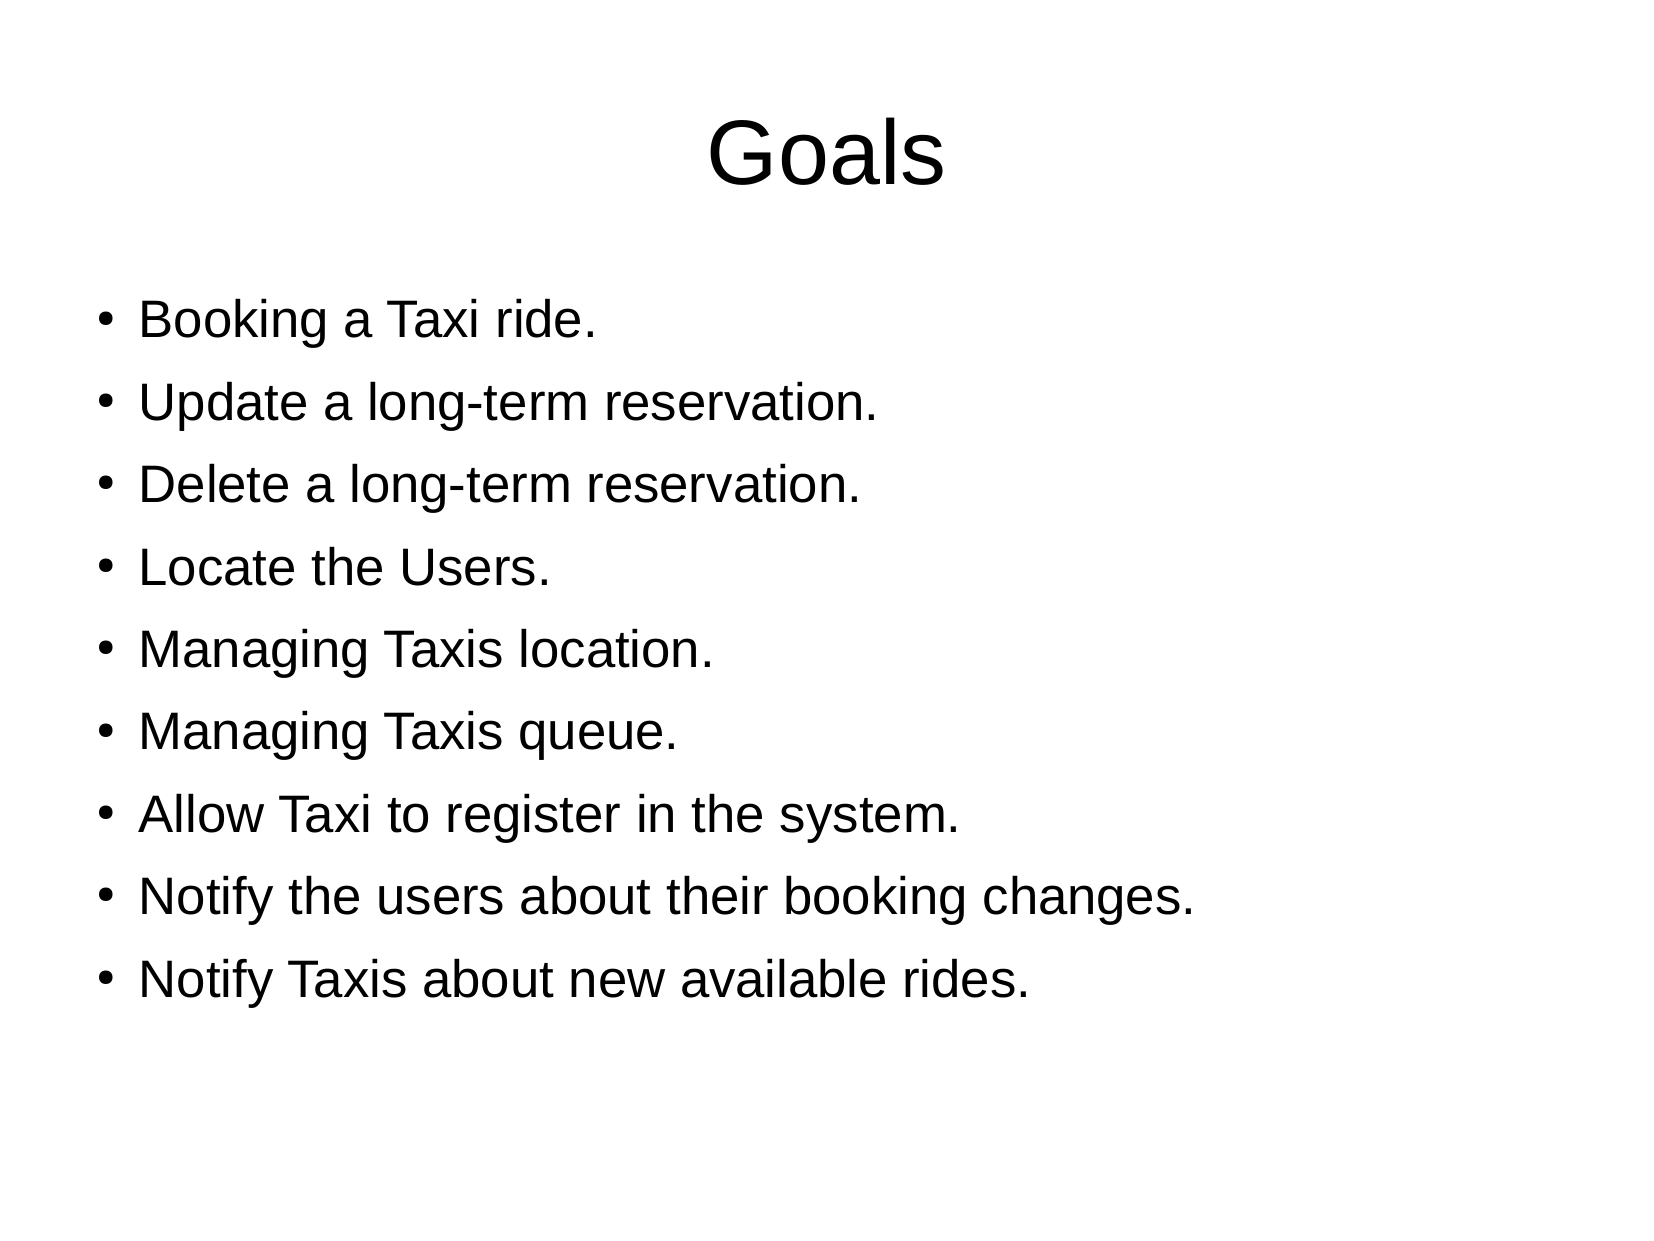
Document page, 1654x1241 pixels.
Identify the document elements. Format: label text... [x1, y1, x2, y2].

title Goals [82, 49, 1571, 257]
list Booking a Taxi ride. Update a long-term reservation. Delete a long-term reservation. Locate the Users. Managing Taxis location. Managing Taxis queue. Allow Taxi to register in the system. Notify the users about their booking changes. Notify Taxis about new available rides. [82, 290, 1571, 1010]
